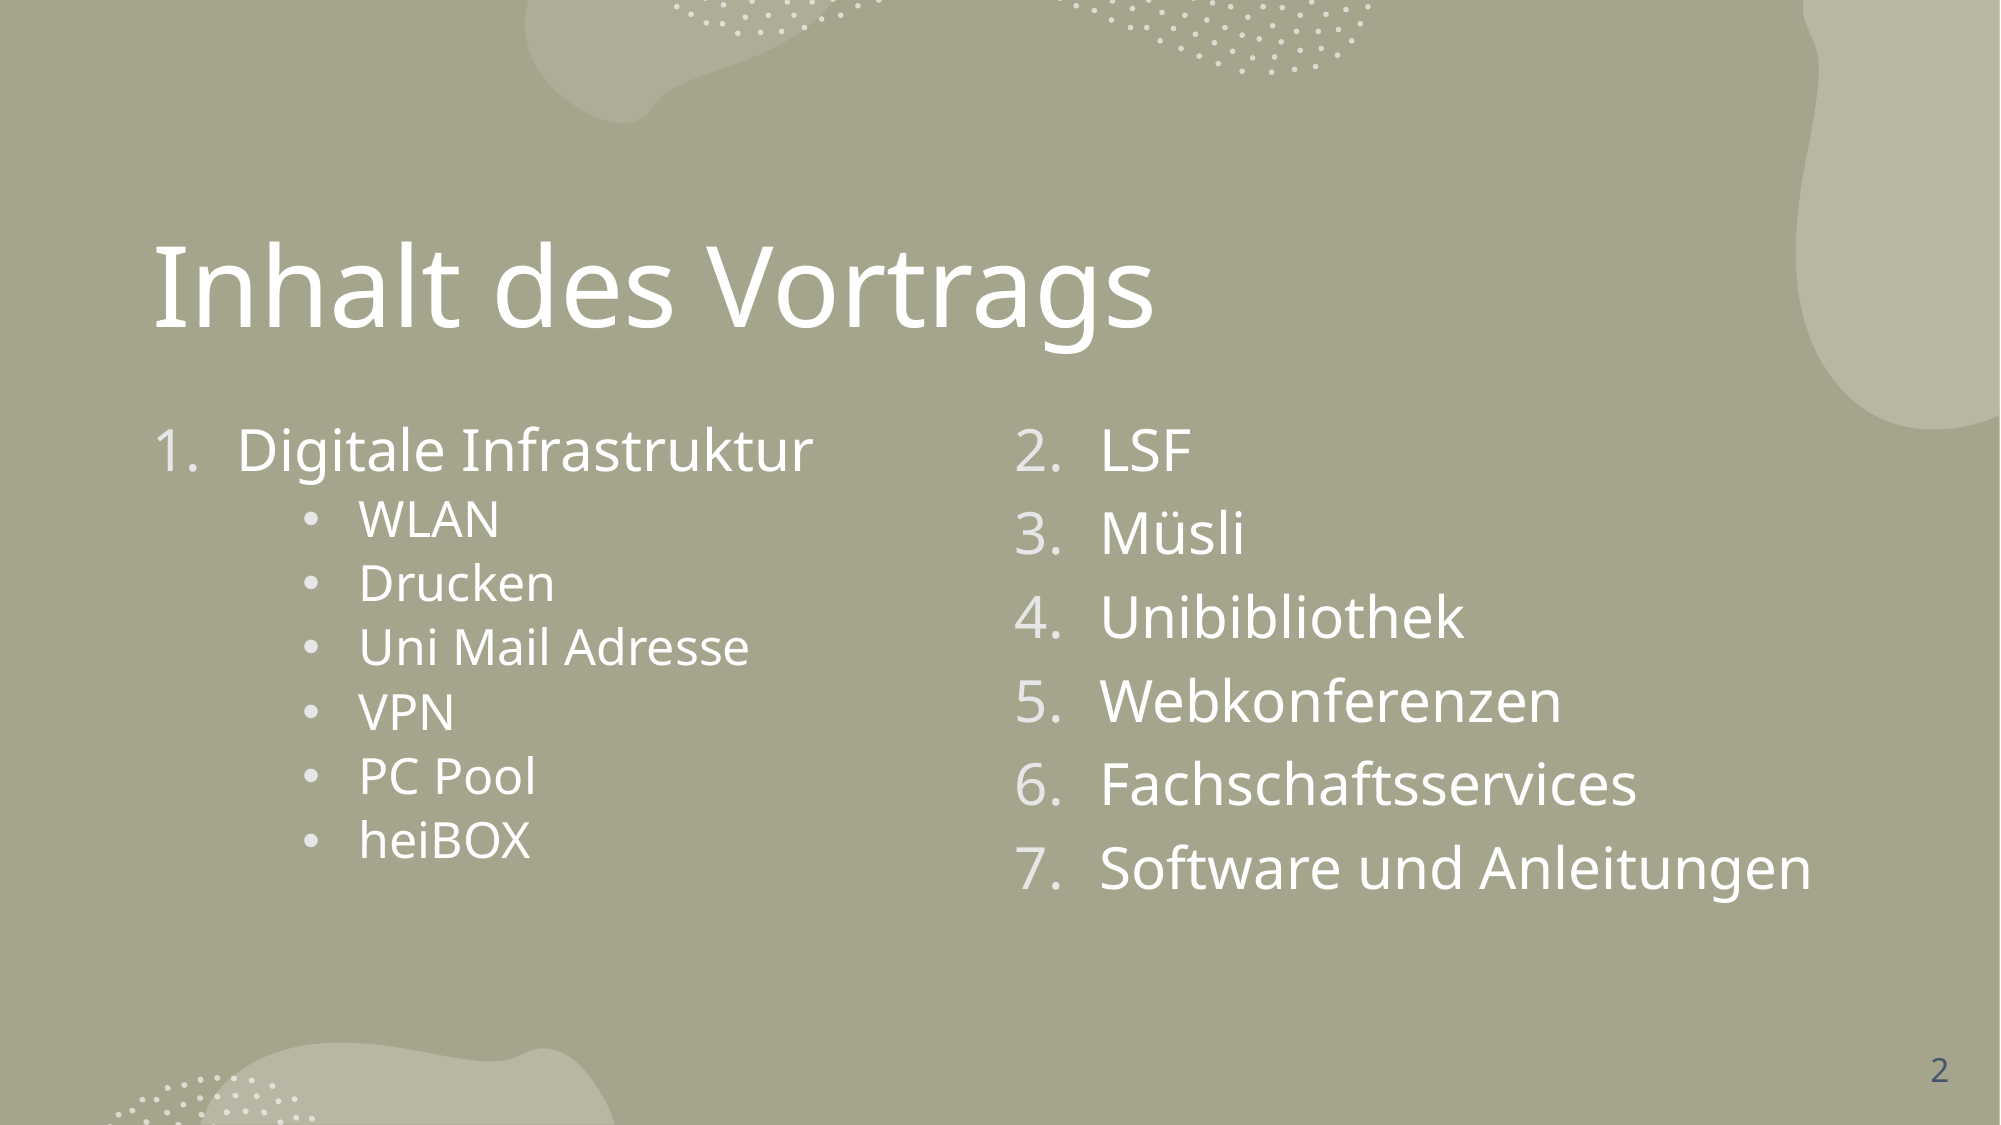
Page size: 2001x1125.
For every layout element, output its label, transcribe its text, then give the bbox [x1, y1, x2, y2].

list Digitale Infrastruktur WLAN Drucken Uni Mail Adresse VPN PC Pool heiBOX [137, 413, 999, 1014]
text_box LSF Müsli Unibibliothek Webkonferenzen Fachschaftsservices Software und Anleitungen [999, 413, 1863, 1014]
text_box [1887, 1019, 1993, 1125]
title Inhalt des Vortrags [137, 182, 1863, 400]
